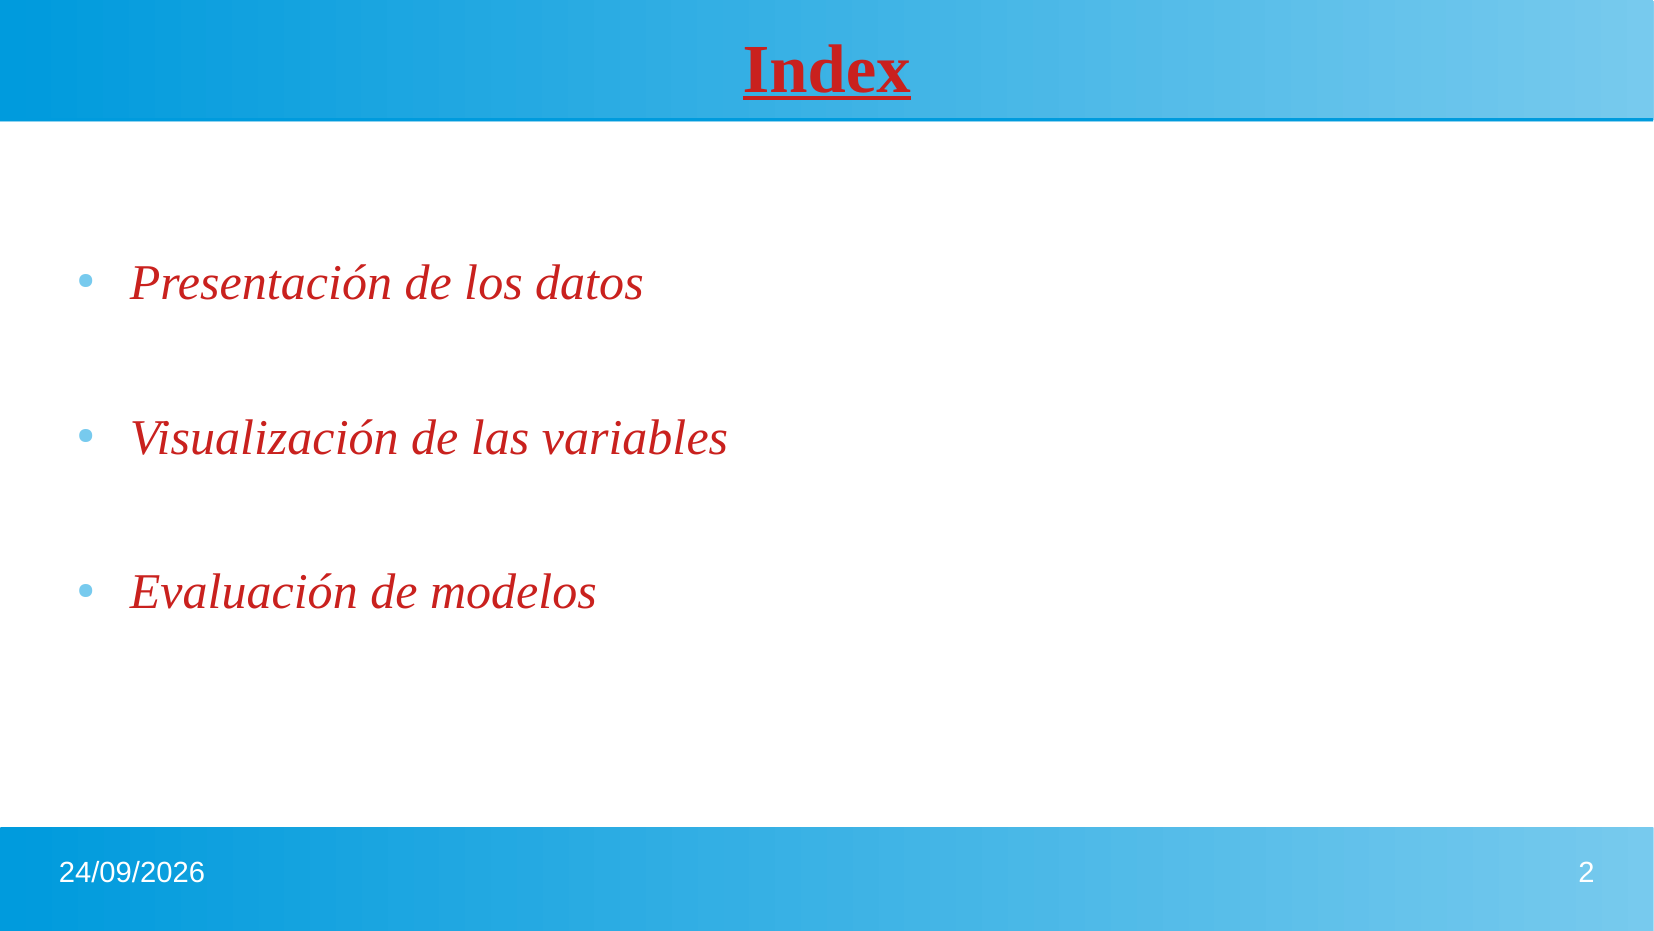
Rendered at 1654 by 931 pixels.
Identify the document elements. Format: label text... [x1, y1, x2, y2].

title Index [59, 29, 1595, 108]
list Presentación de los datos Visualización de las variables Evaluación de modelos [59, 177, 1595, 768]
